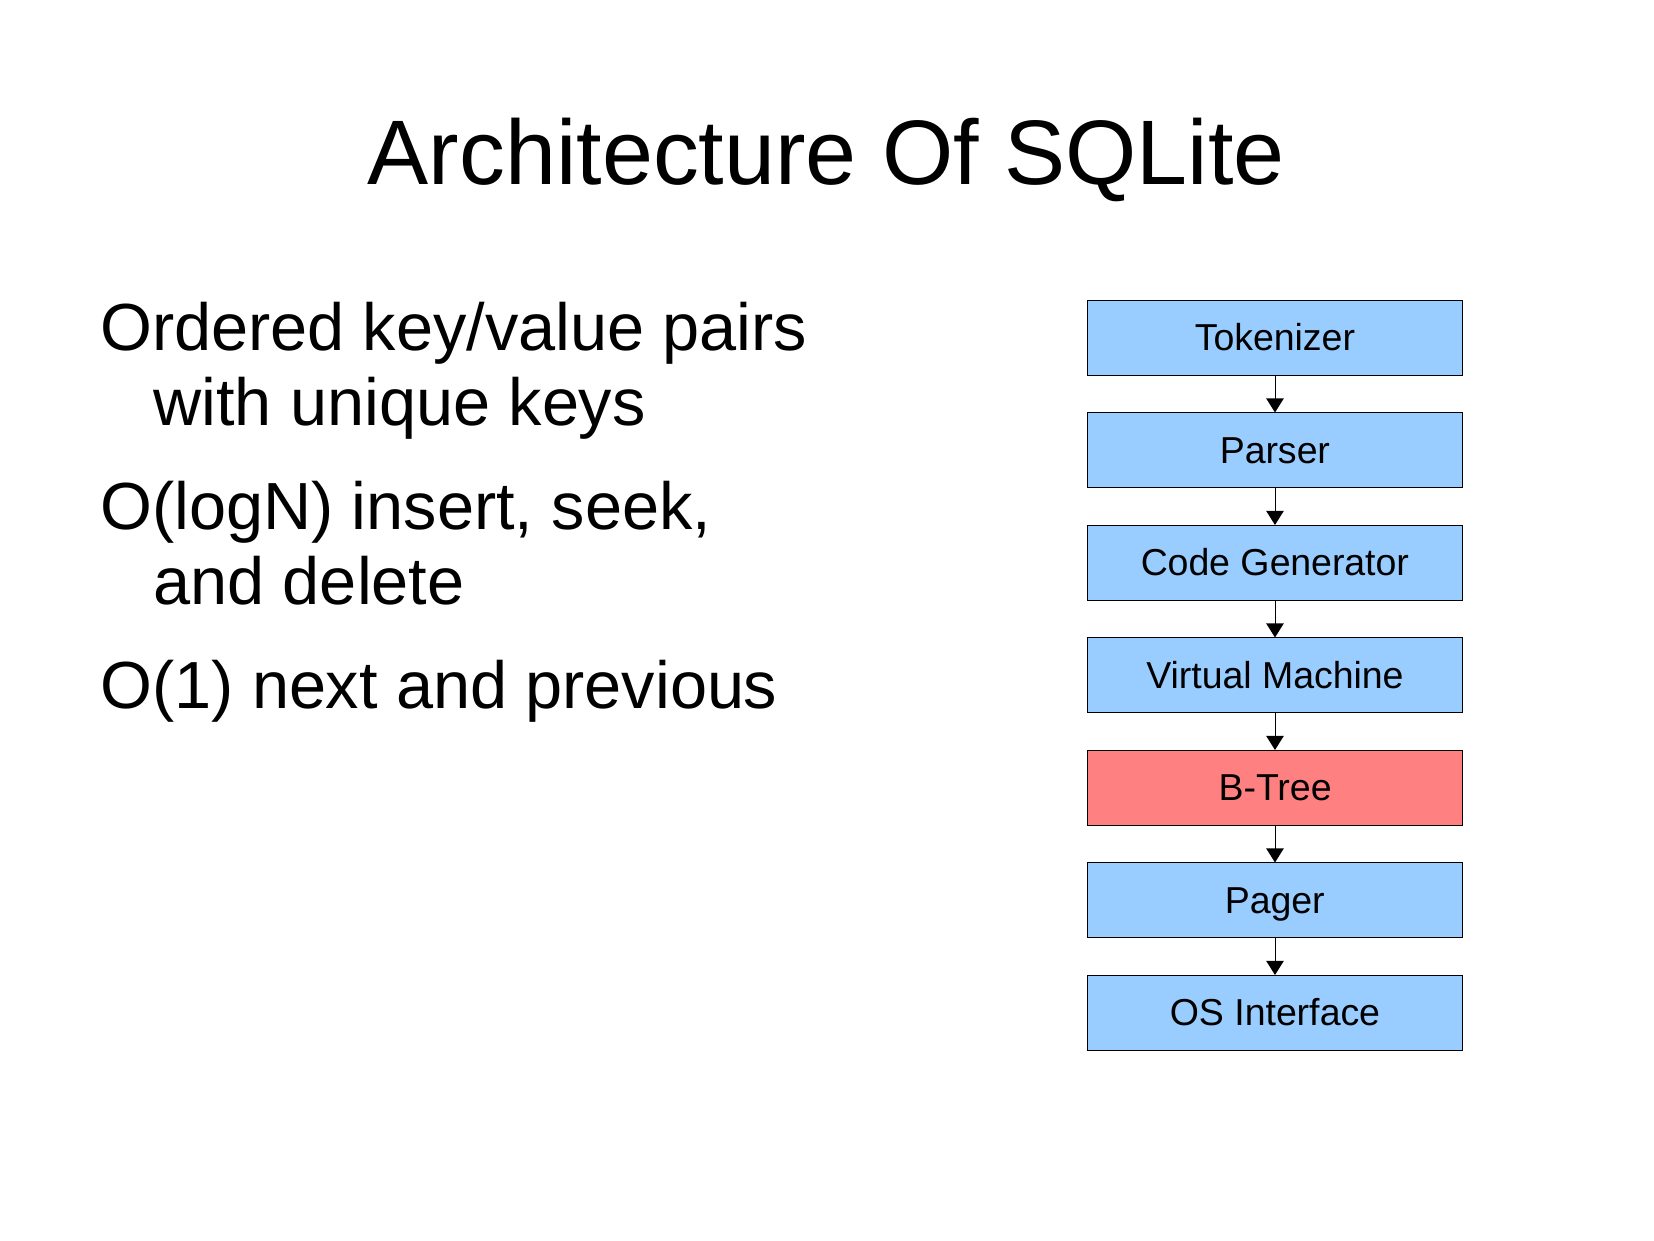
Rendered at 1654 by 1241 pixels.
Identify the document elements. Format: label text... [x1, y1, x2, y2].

text_box B-Tree [1087, 750, 1463, 826]
text_box Parser [1087, 412, 1463, 488]
text_box Code Generator [1087, 525, 1463, 601]
text_box Pager [1087, 862, 1463, 938]
list Ordered key/value pairs with unique keys O(logN) insert, seek, and delete O(1) next and previous [82, 290, 809, 1094]
text_box Tokenizer [1087, 300, 1463, 376]
text_box Virtual Machine [1087, 637, 1463, 713]
title Architecture Of SQLite [82, 49, 1571, 257]
text_box OS Interface [1087, 975, 1463, 1051]
